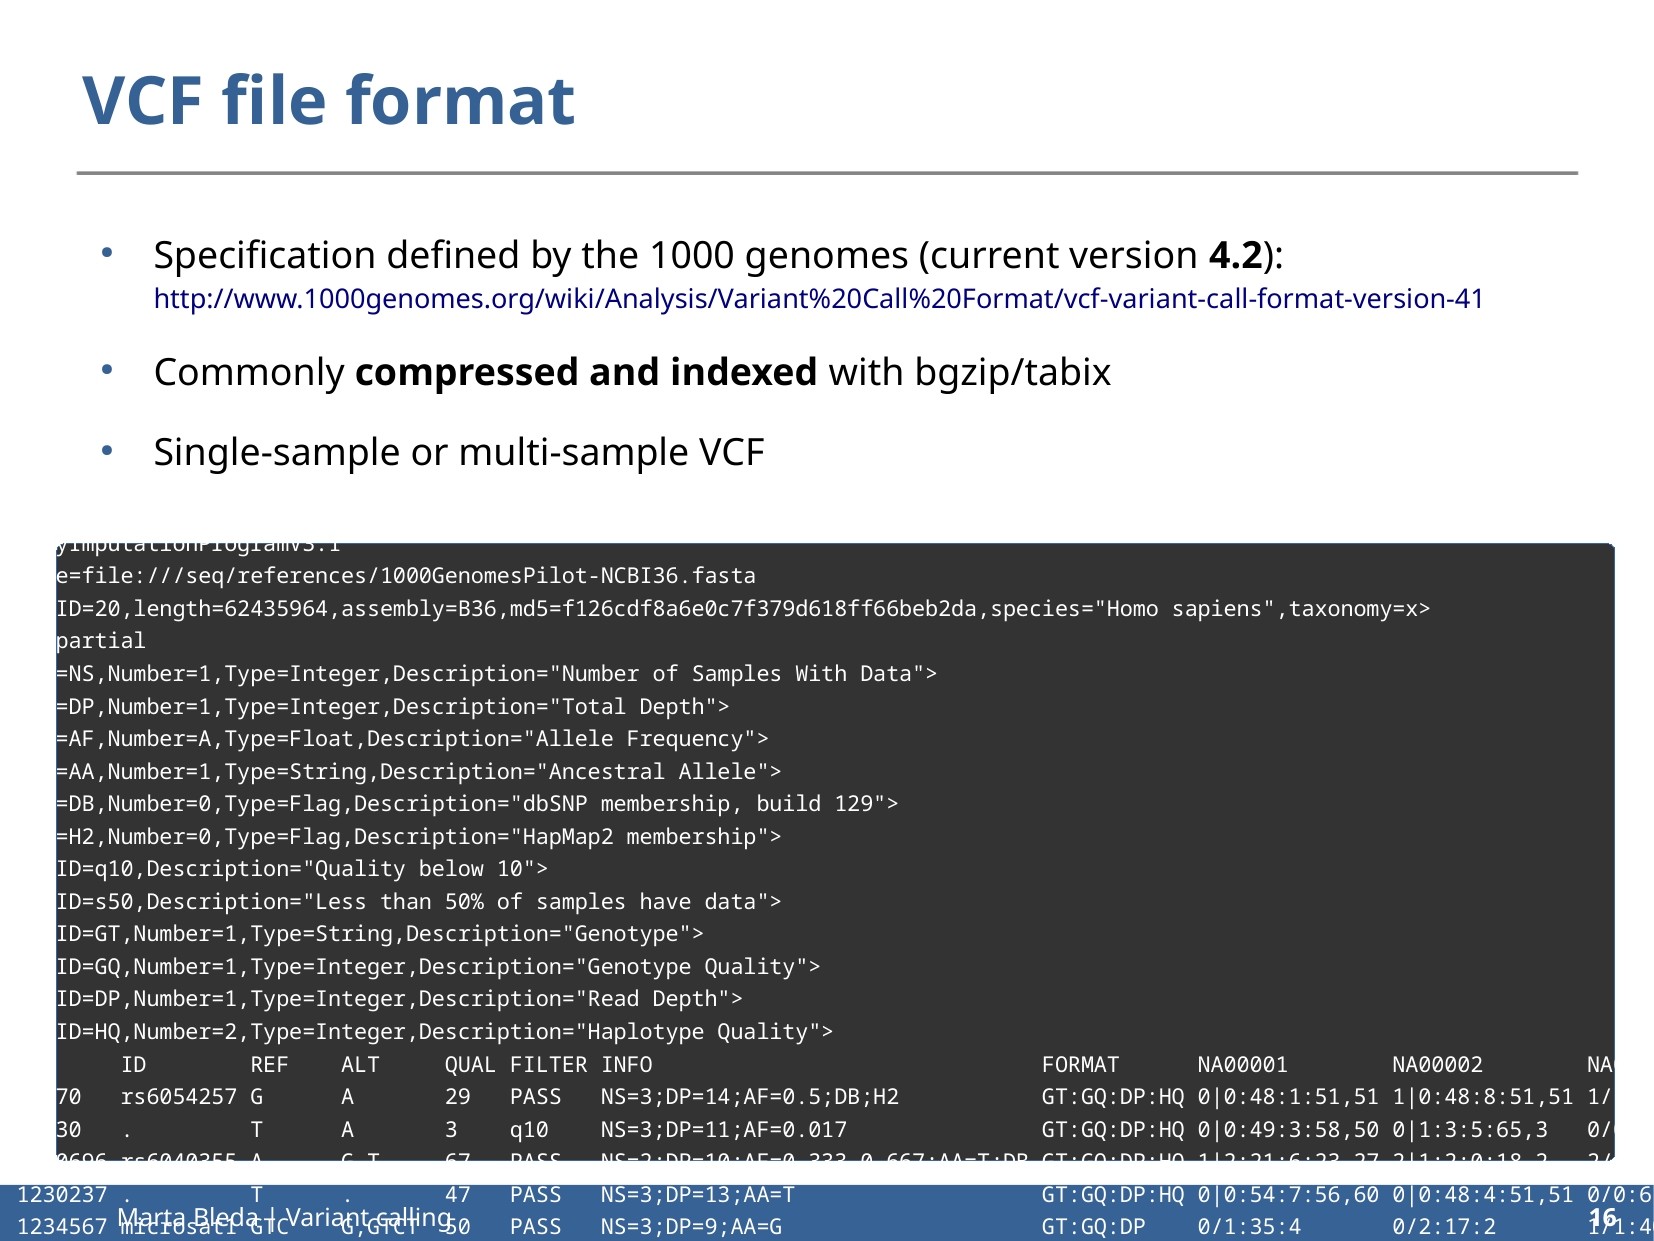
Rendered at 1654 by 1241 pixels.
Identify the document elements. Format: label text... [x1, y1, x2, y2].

text_box ##fileformat=VCFv4.1 ##fileDate=20090805 ##source=myImputationProgramV3.1 ##reference=file:///seq/references/1000GenomesPilot-NCBI36.fasta ##contig=<ID=20,length=62435964,assembly=B36,md5=f126cdf8a6e0c7f379d618ff66beb2da,species="Homo sapiens",taxonomy=x> ##phasing=partial ##INFO=<ID=NS,Number=1,Type=Integer,Description="Number of Samples With Data"> ##INFO=<ID=DP,Number=1,Type=Integer,Description="Total Depth"> ##INFO=<ID=AF,Number=A,Type=Float,Description="Allele Frequency"> ##INFO=<ID=AA,Number=1,Type=String,Description="Ancestral Allele"> ##INFO=<ID=DB,Number=0,Type=Flag,Description="dbSNP membership, build 129"> ##INFO=<ID=H2,Number=0,Type=Flag,Description="HapMap2 membership"> ##FILTER=<ID=q10,Description="Quality below 10"> ##FILTER=<ID=s50,Description="Less than 50% of samples have data"> ##FORMAT=<ID=GT,Number=1,Type=String,Description="Genotype"> ##FORMAT=<ID=GQ,Number=1,Type=Integer,Description="Genotype Quality"> ##FORMAT=<ID=DP,Number=1,Type=Integer,Description="Read Depth"> ##FORMAT=<ID=HQ,Number=2,Type=Integer,Description="Haplotype Quality"> #CHROM POS ID REF ALT QUAL FILTER INFO FORMAT NA00001 NA00002 NA00003 20 14370 rs6054257 G A 29 PASS NS=3;DP=14;AF=0.5;DB;H2 GT:GQ:DP:HQ 0|0:48:1:51,51 1|0:48:8:51,51 1/1:43:5:.,. 20 17330 . T A 3 q10 NS=3;DP=11;AF=0.017 GT:GQ:DP:HQ 0|0:49:3:58,50 0|1:3:5:65,3 0/0:41:3 20 1110696 rs6040355 A G,T 67 PASS NS=2;DP=10;AF=0.333,0.667;AA=T;DB GT:GQ:DP:HQ 1|2:21:6:23,27 2|1:2:0:18,2 2/2:35:4 20 1230237 . T . 47 PASS NS=3;DP=13;AA=T GT:GQ:DP:HQ 0|0:54:7:56,60 0|0:48:4:51,51 0/0:61:2 20 1234567 microsat1 GTC G,GTCT 50 PASS NS=3;DP=9;AA=G GT:GQ:DP 0/1:35:4 0/2:17:2 1/1:40:3 [56, 543, 1615, 1161]
picture [74, 170, 1580, 175]
list Specification defined by the 1000 genomes (current version 4.2): http://www.1000genomes.org/wiki/Analysis/Variant%20Call%20Format/vcf-variant-call-format-version-41 Commonly compressed and indexed with bgzip/tabix Single-sample or multi-sample VCF [82, 228, 1538, 517]
title VCF file format [82, 49, 1571, 148]
